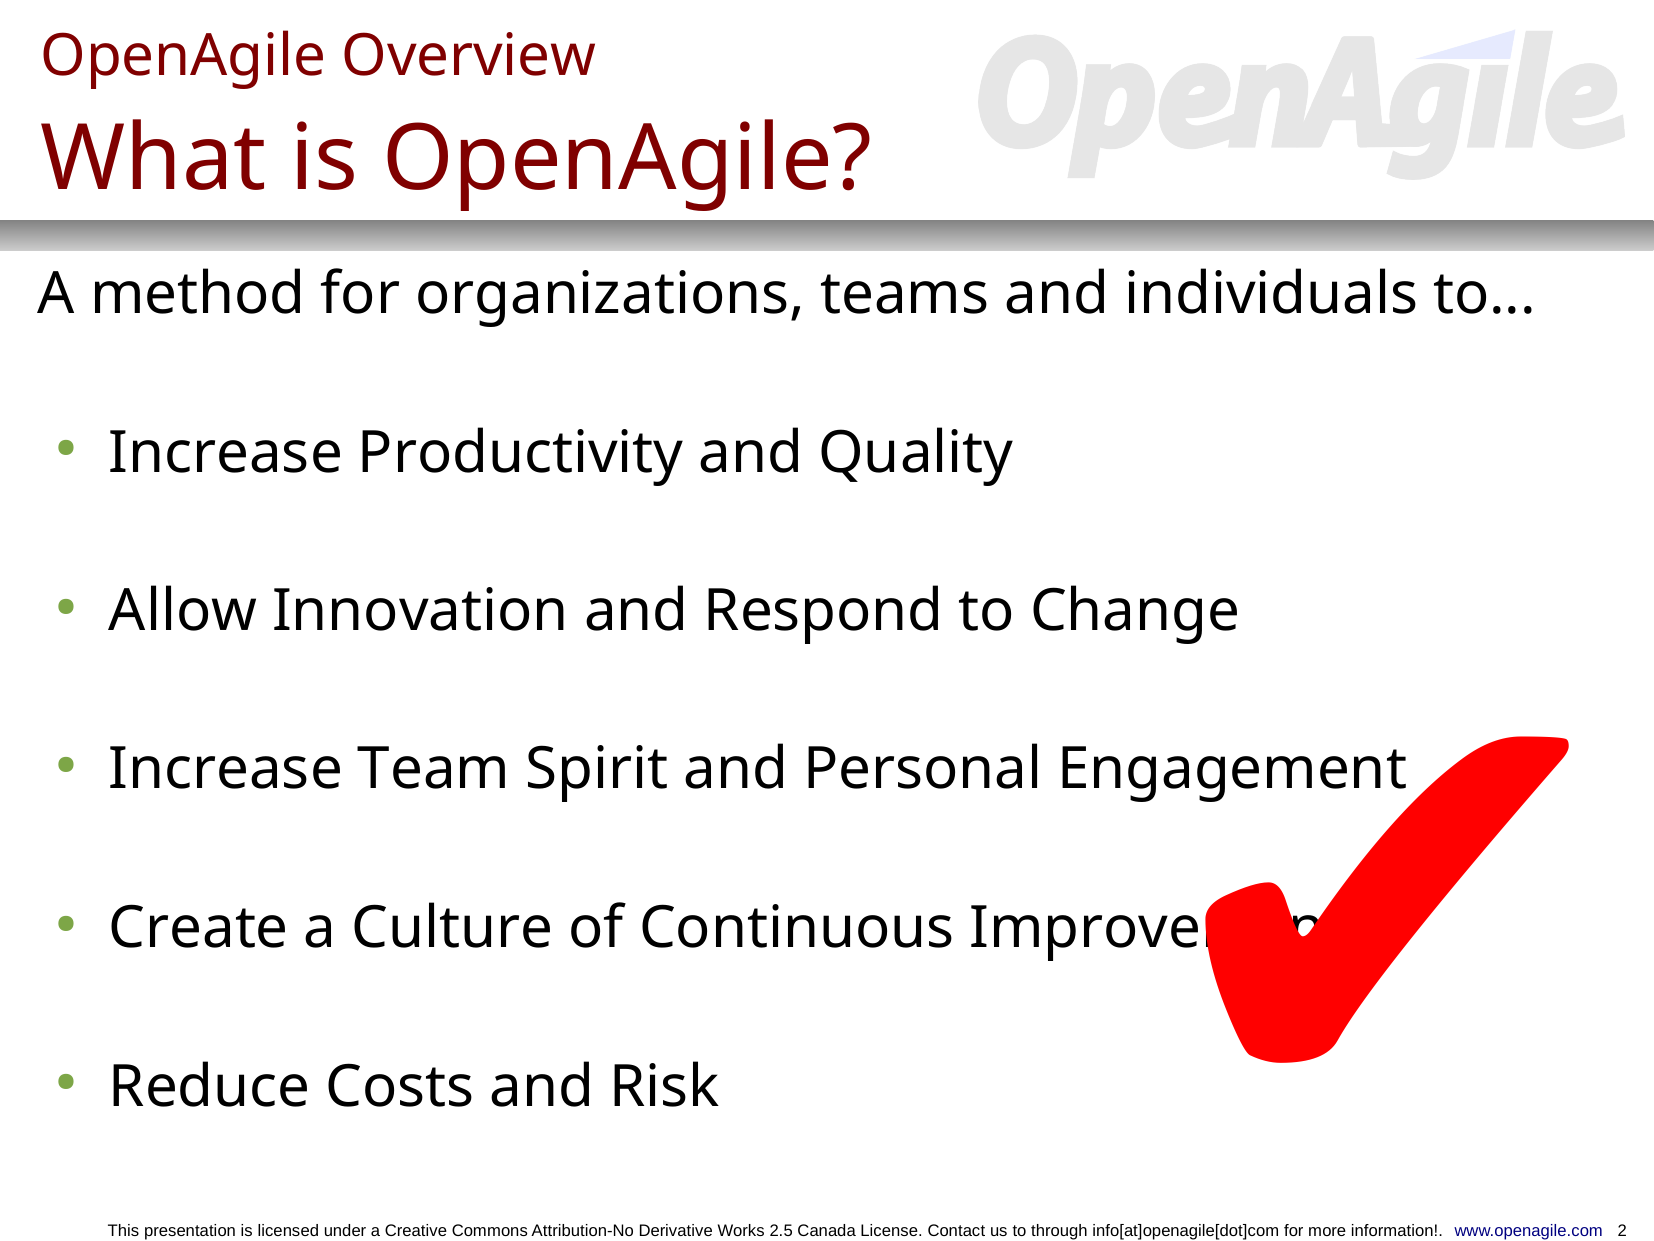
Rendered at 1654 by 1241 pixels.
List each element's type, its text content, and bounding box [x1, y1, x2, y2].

title OpenAgile Overview What is OpenAgile? [40, 8, 1654, 222]
text_box ✔ [1122, 466, 1654, 1241]
list A method for organizations, teams and individuals to... Increase Productivity and Quality Allow Innovation and Respond to Change Increase Team Spirit and Personal Engagement Create a Culture of Continuous Improvement Reduce Costs and Risk [37, 251, 1654, 1192]
